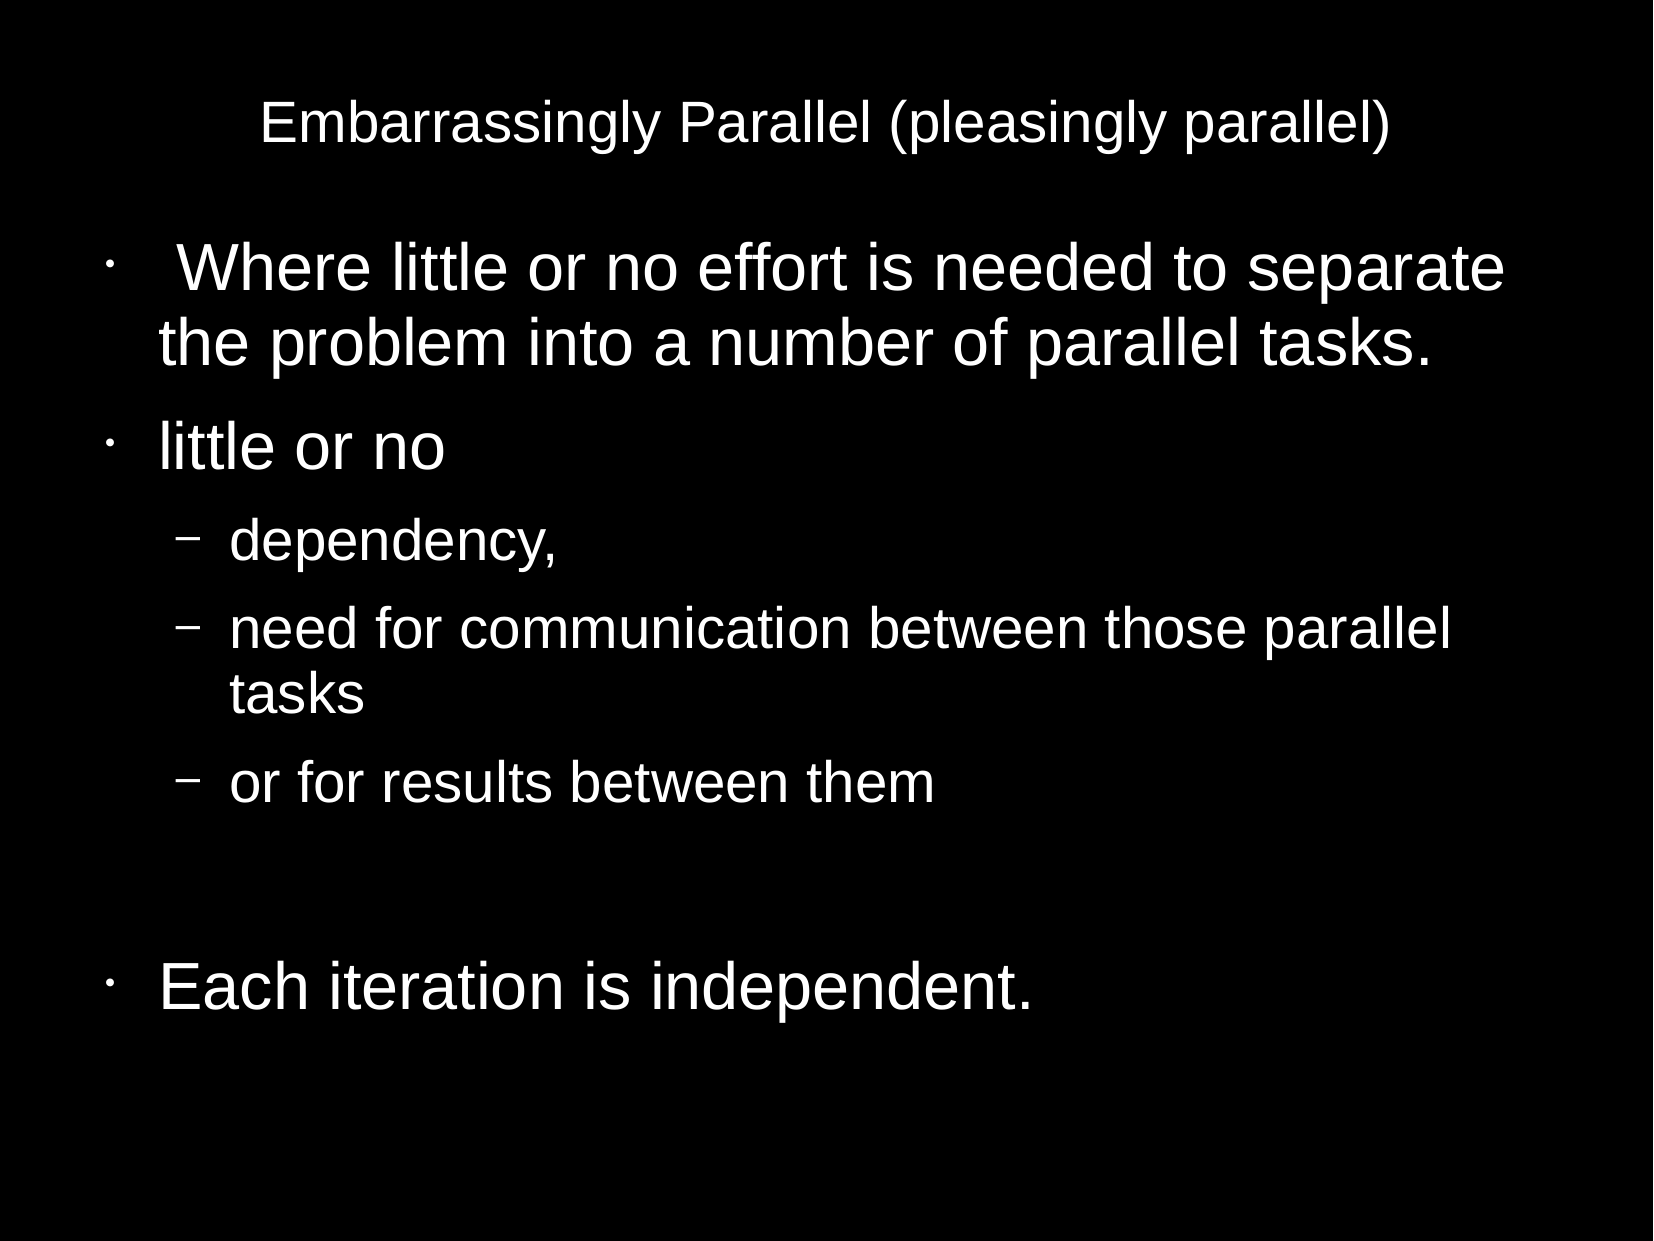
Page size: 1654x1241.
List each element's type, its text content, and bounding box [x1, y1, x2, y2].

list Where little or no effort is needed to separate the problem into a number of parallel tasks. little or no dependency, need for communication between those parallel tasks or for results between them Each iteration is independent. [87, 230, 1576, 1111]
title Embarrassingly Parallel (pleasingly parallel) [82, 49, 1571, 196]
